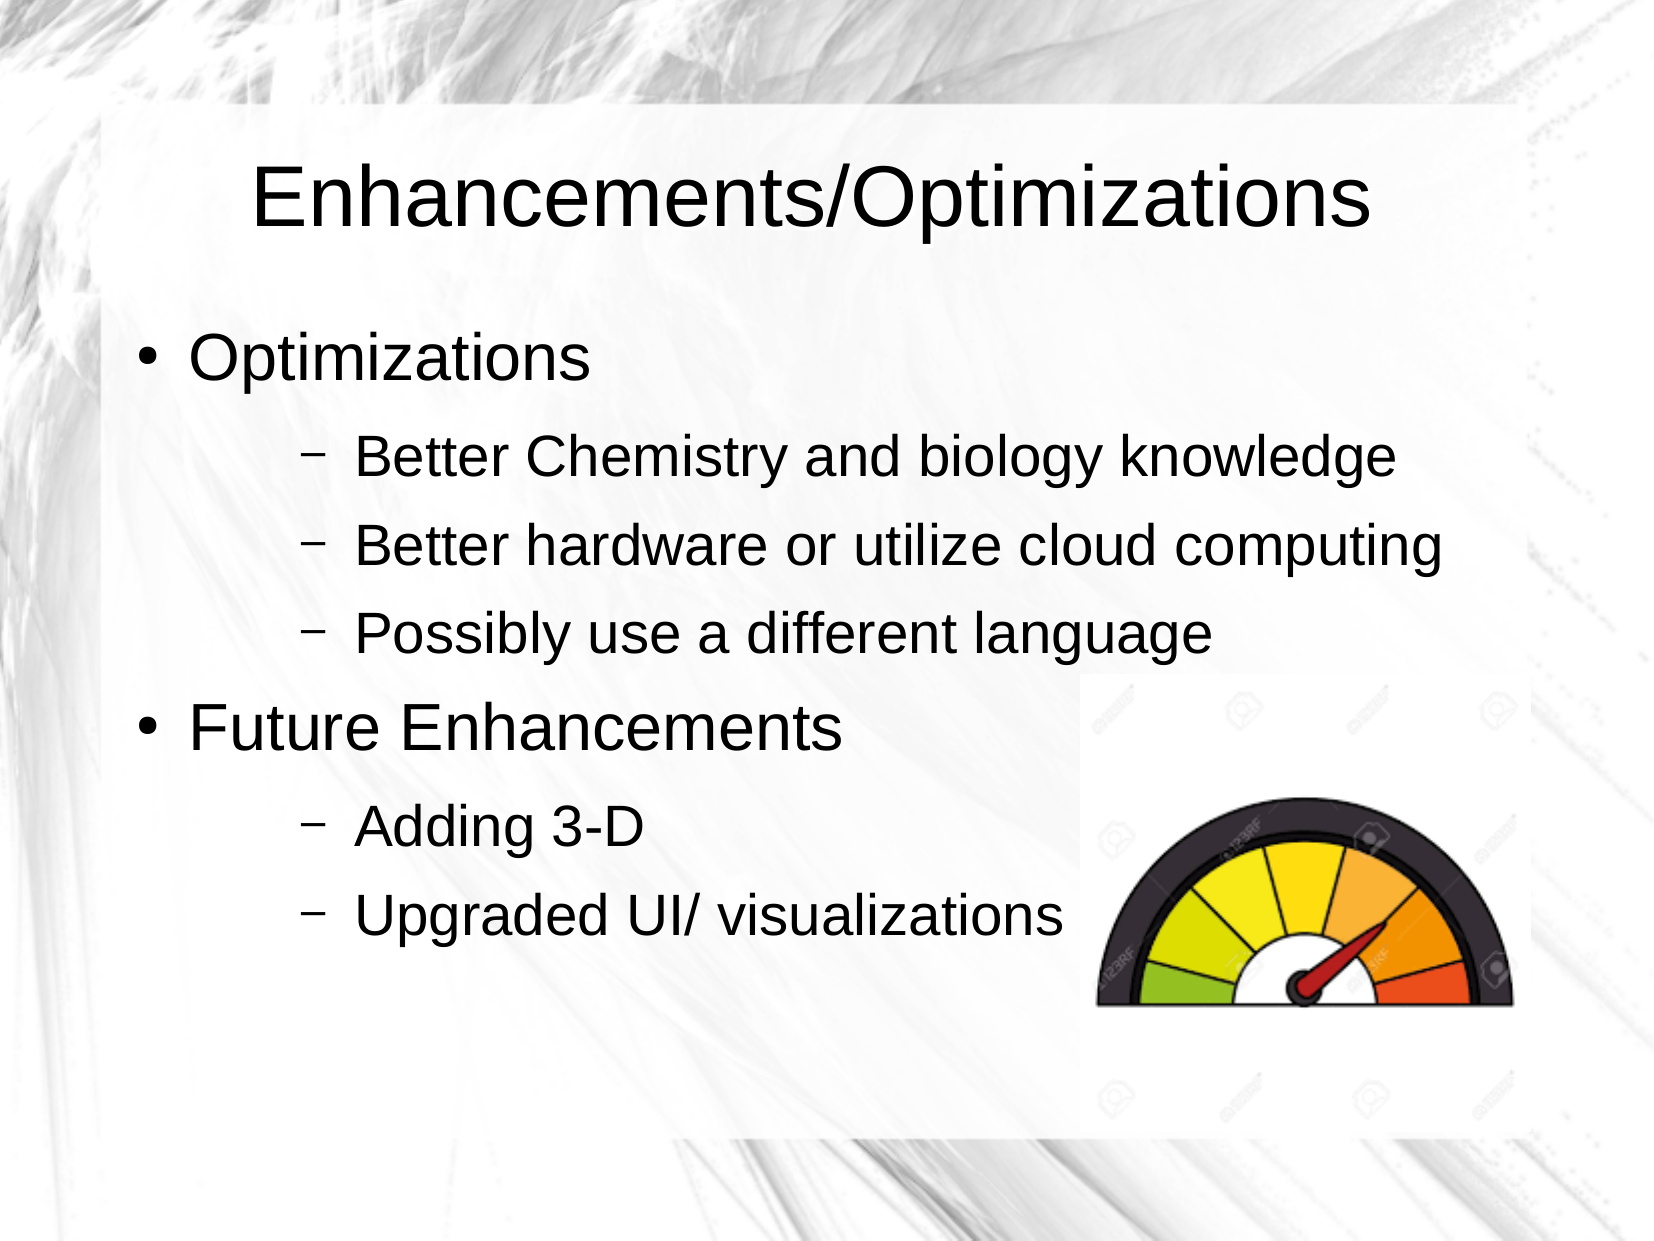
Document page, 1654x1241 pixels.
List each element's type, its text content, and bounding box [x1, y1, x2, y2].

title Enhancements/Optimizations [118, 112, 1506, 281]
picture [0, 0, 1654, 1241]
list Optimizations Better Chemistry and biology knowledge Better hardware or utilize cloud computing Possibly use a different language Future Enhancements Adding 3-D Upgraded UI/ visualizations [118, 319, 1571, 1024]
